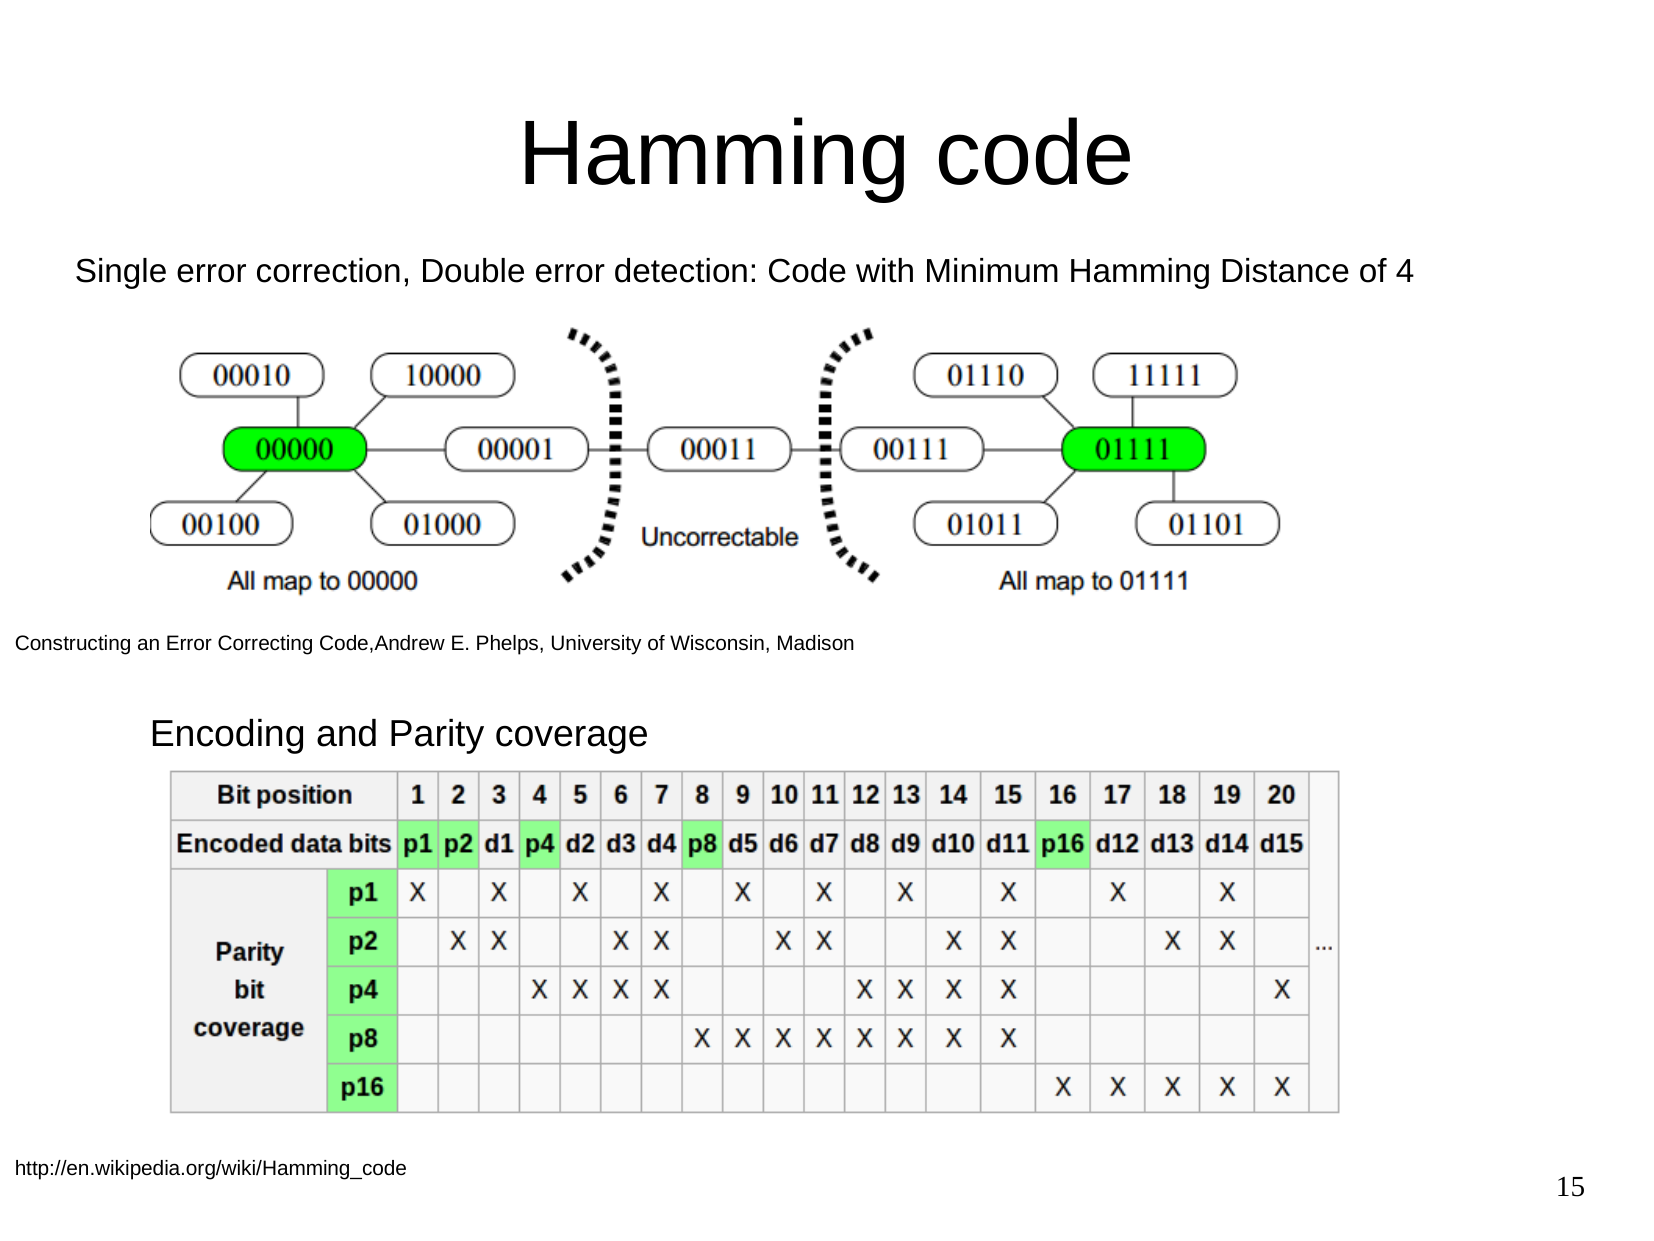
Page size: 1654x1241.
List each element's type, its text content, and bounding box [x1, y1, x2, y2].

picture [150, 760, 1346, 1126]
picture [150, 320, 1321, 601]
text_box http://en.wikipedia.org/wiki/Hamming_code [0, 1149, 451, 1201]
text_box Encoding and Parity coverage [135, 705, 796, 762]
text_box Constructing an Error Correcting Code,Andrew E. Phelps, University of Wisconsin, Madison [0, 624, 886, 663]
title Hamming code [82, 49, 1571, 257]
text_box Single error correction, Double error detection: Code with Minimum Hamming Distance of 4 [60, 244, 1516, 302]
